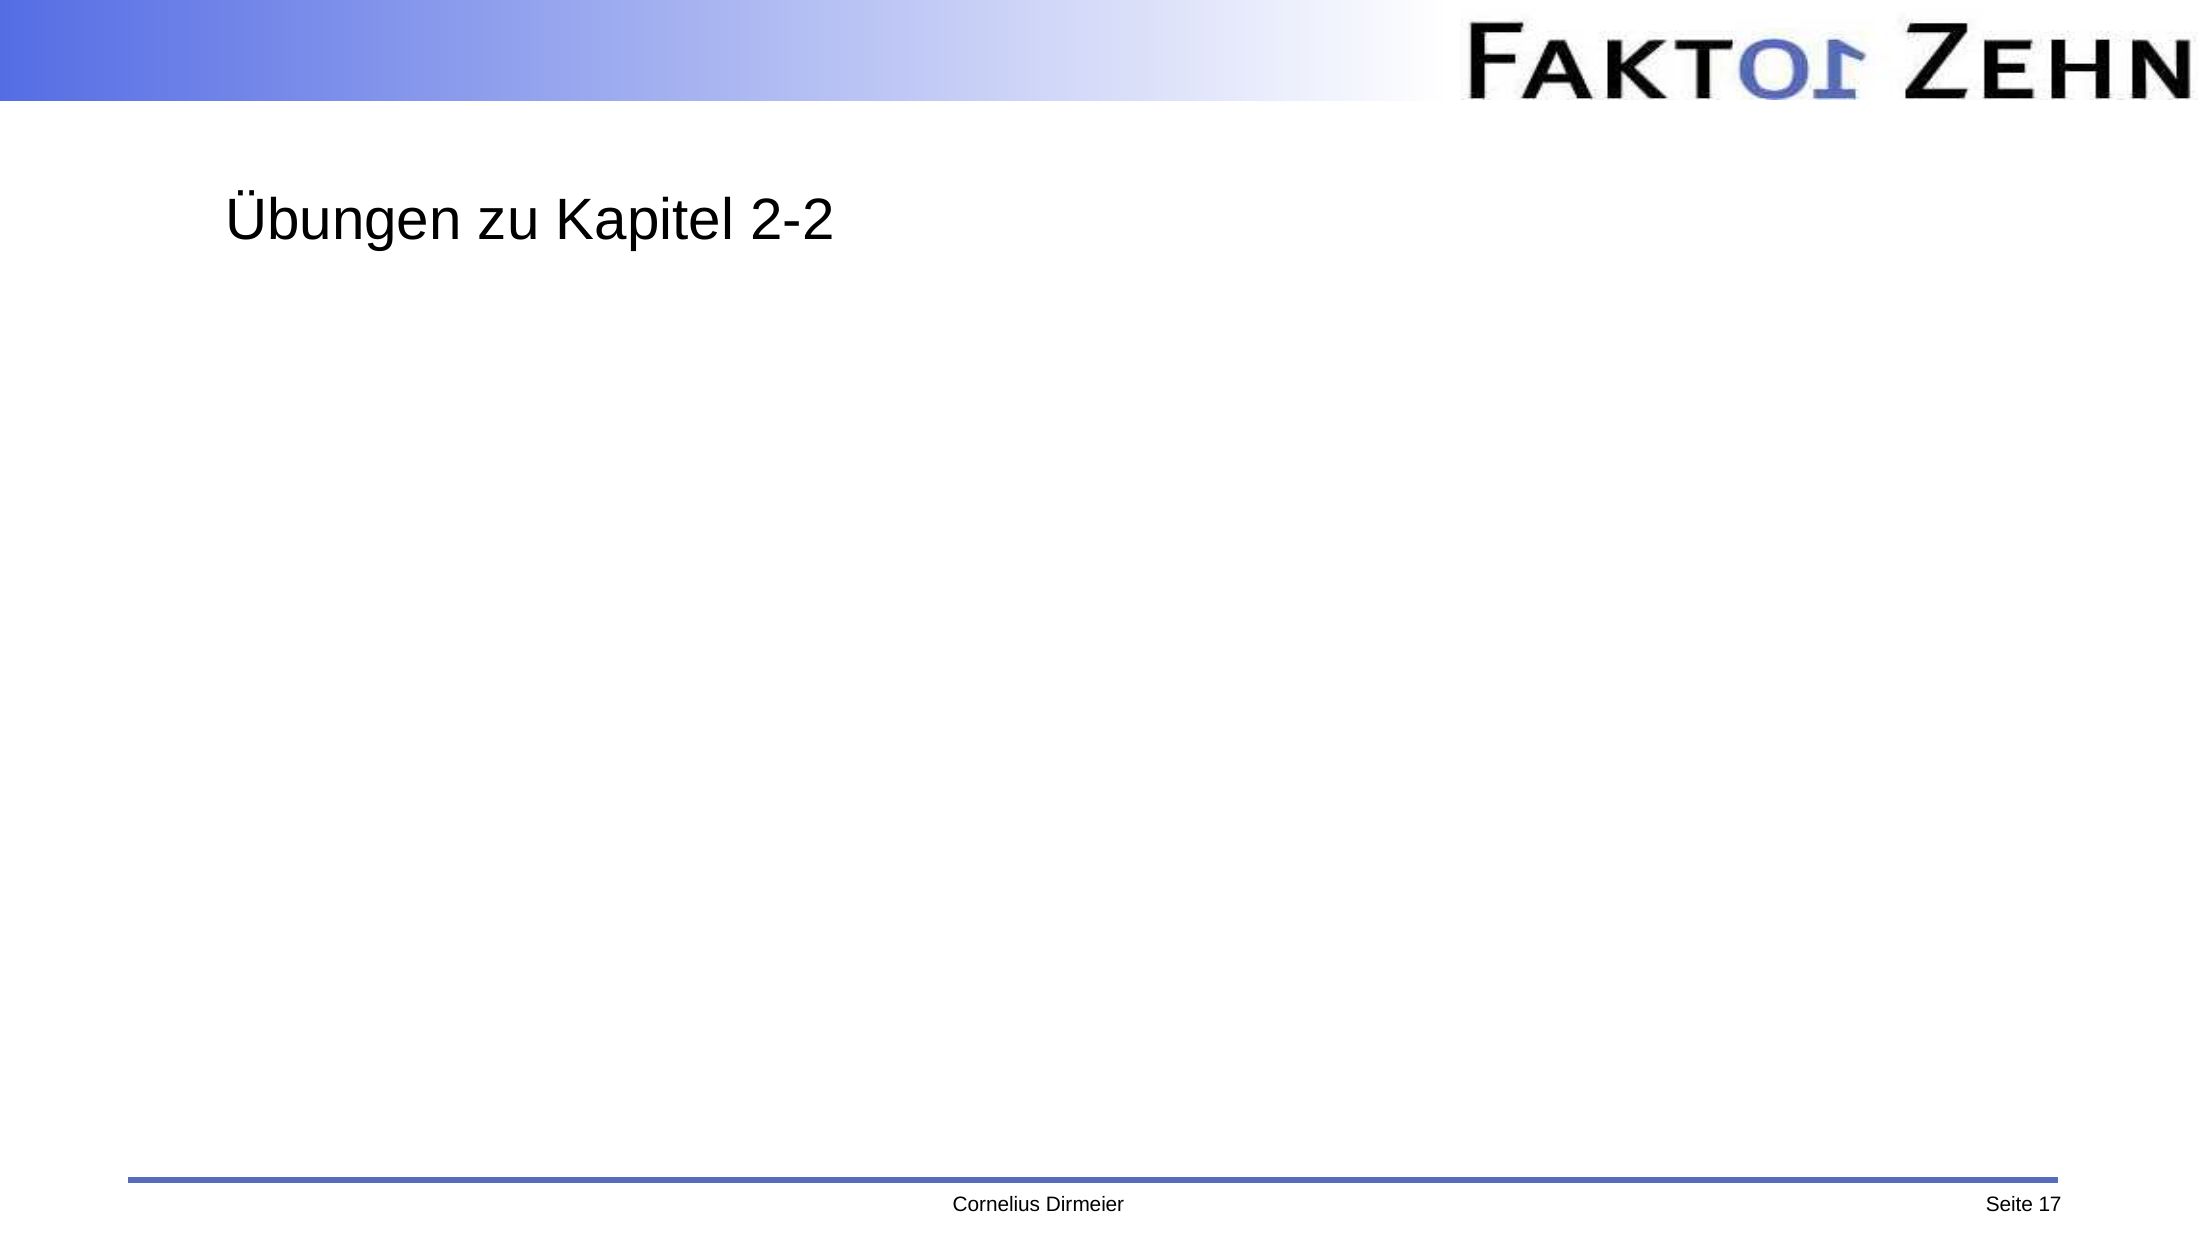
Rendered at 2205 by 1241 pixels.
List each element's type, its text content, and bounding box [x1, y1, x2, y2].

title Übungen zu Kapitel 2-2 [225, 142, 1981, 296]
picture [1460, 7, 2202, 100]
